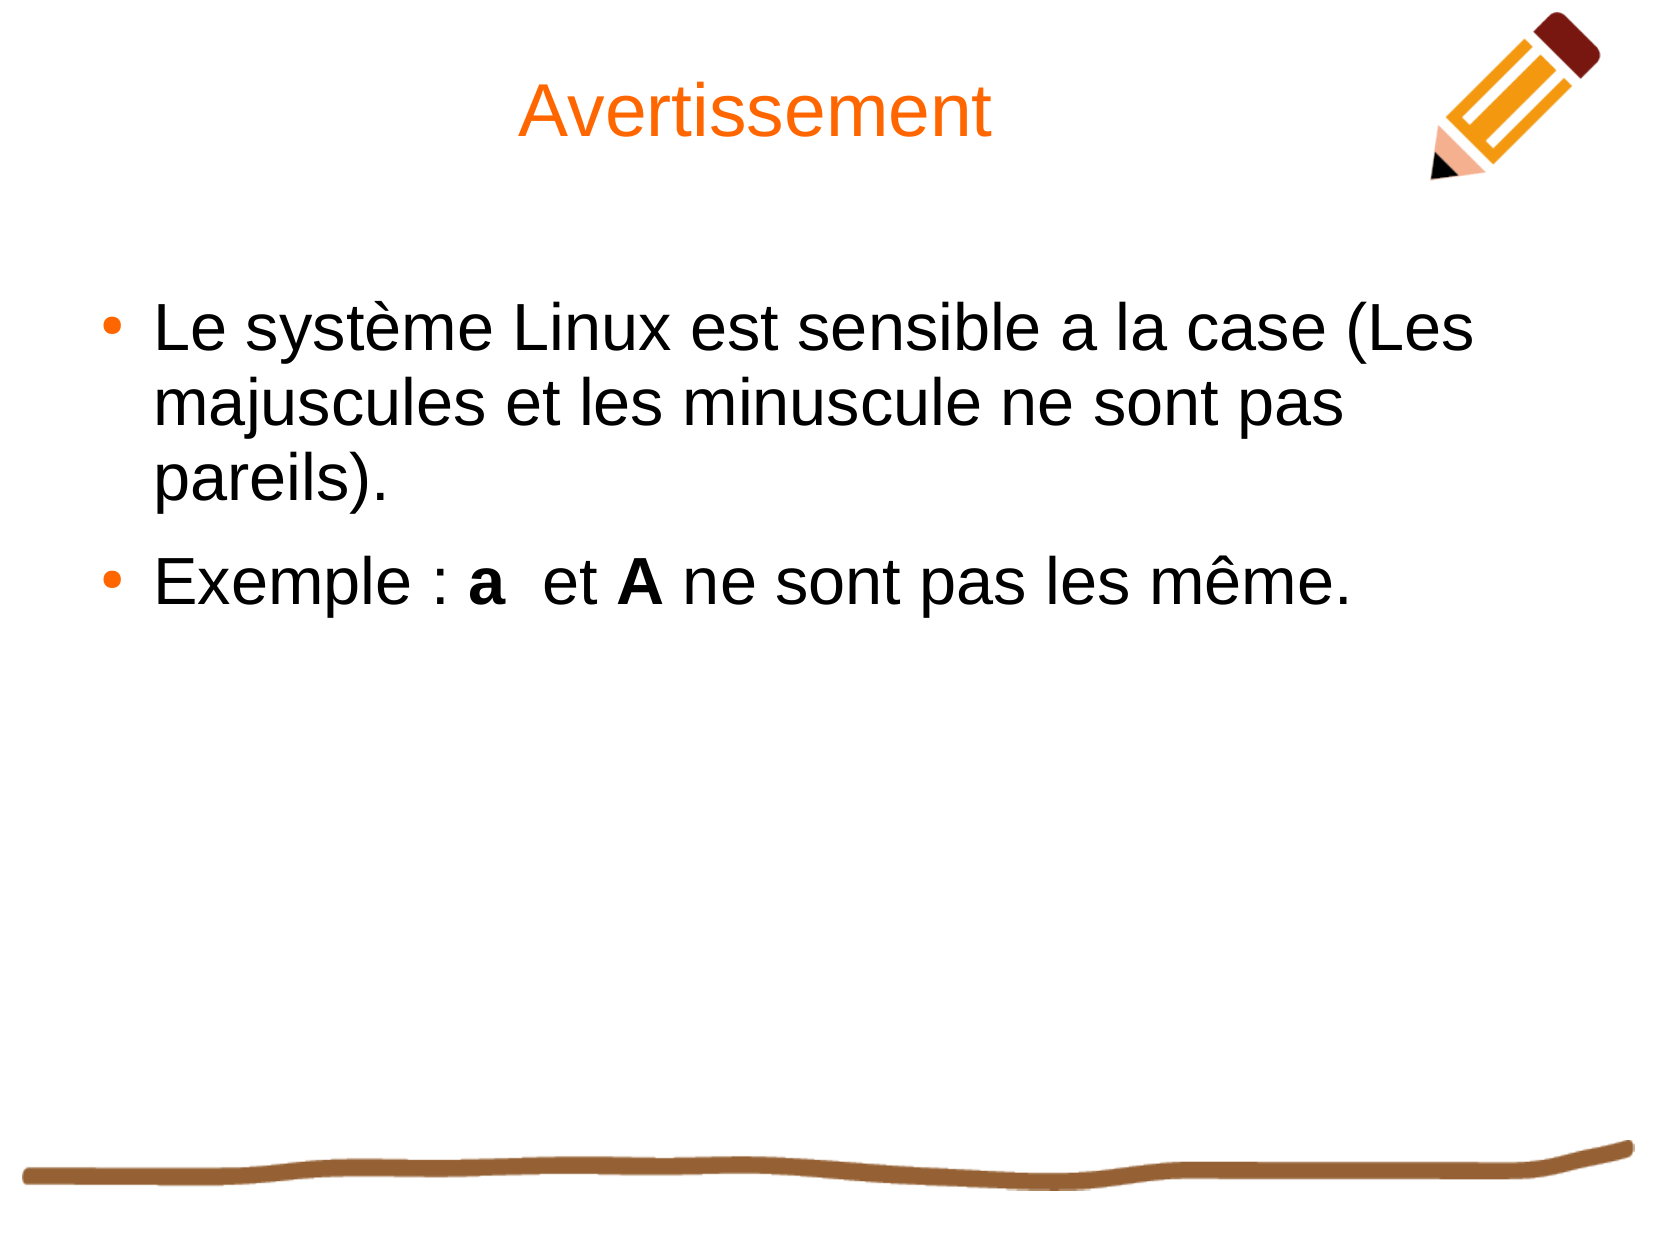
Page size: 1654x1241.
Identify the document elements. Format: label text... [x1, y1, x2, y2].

list Le système Linux est sensible a la case (Les majuscules et les minuscule ne sont pas pareils). Exemple : a et A ne sont pas les même. [82, 290, 1571, 1122]
picture [1430, 12, 1601, 181]
title Avertissement [82, 49, 1430, 172]
picture [22, 1140, 1635, 1191]
